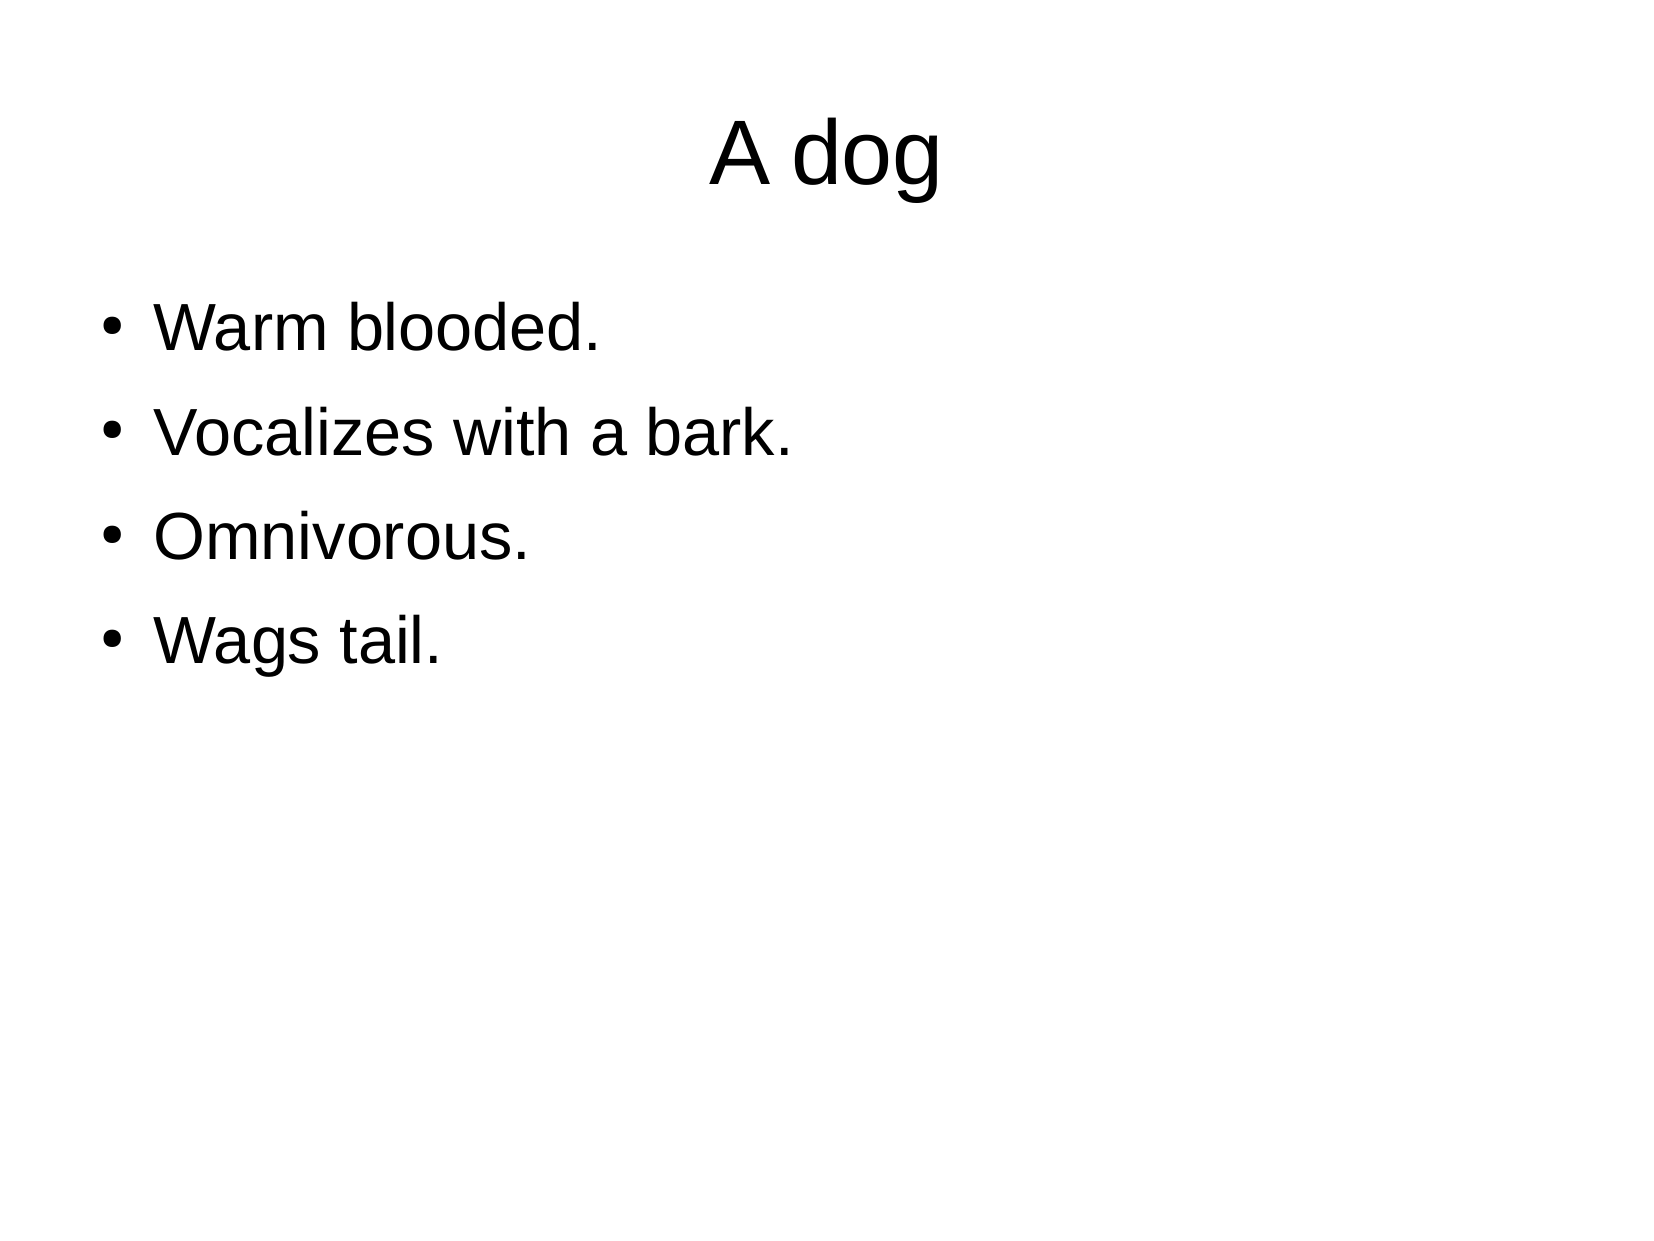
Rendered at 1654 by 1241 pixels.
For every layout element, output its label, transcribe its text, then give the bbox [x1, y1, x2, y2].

list Warm blooded. Vocalizes with a bark. Omnivorous. Wags tail. [82, 290, 1571, 1010]
title A dog [82, 49, 1571, 257]
